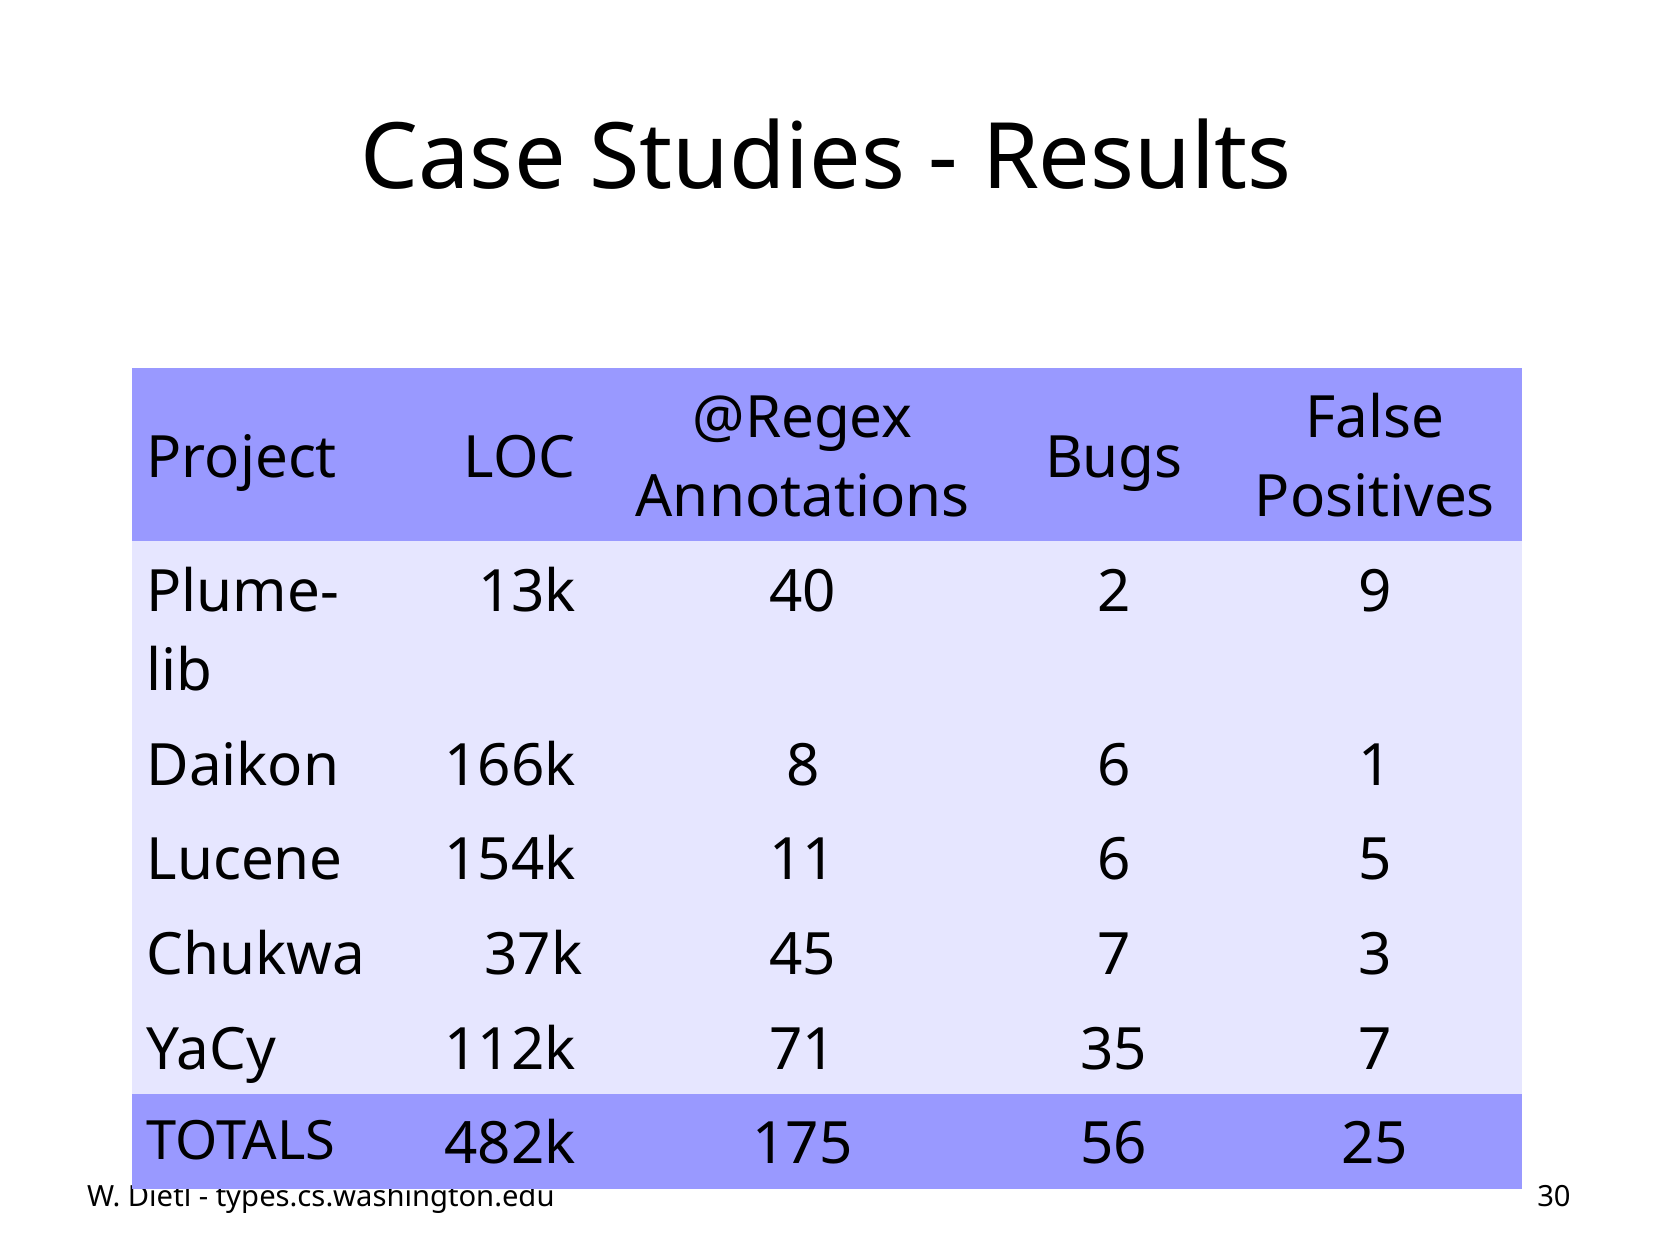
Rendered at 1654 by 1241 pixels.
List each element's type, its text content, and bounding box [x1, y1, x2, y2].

table_cell 175 [605, 1094, 1000, 1189]
table_cell YaCy [132, 999, 416, 1094]
table_cell 37k [416, 905, 605, 999]
table_cell 13k [416, 541, 605, 715]
table_cell 1 [1228, 715, 1522, 810]
table_cell 166k [416, 715, 605, 810]
table_cell 8 [605, 715, 1000, 810]
table_cell 6 [1000, 715, 1228, 810]
table_cell Plume-lib [132, 541, 416, 715]
table_cell 112k [416, 999, 605, 1094]
table_cell 3 [1228, 905, 1522, 999]
table_cell 6 [1000, 810, 1228, 905]
table_header @Regex Annotations [605, 368, 1000, 541]
table_cell 35 [1000, 999, 1228, 1094]
table_cell 40 [605, 541, 1000, 715]
table_cell 154k [416, 810, 605, 905]
table_cell 71 [605, 999, 1000, 1094]
table_cell 56 [1000, 1094, 1228, 1189]
table_cell Daikon [132, 715, 416, 810]
table_cell 2 [1000, 541, 1228, 715]
table_cell 482k [416, 1094, 605, 1189]
table_cell 25 [1228, 1094, 1522, 1189]
table_cell 7 [1228, 999, 1522, 1094]
table_cell 11 [605, 810, 1000, 905]
table_cell 5 [1228, 810, 1522, 905]
table_header Project [132, 368, 416, 541]
table_cell 7 [1000, 905, 1228, 999]
table_cell Lucene [132, 810, 416, 905]
table_header False Positives [1228, 368, 1522, 541]
table_cell 9 [1228, 541, 1522, 715]
table_cell TOTALS [132, 1094, 416, 1189]
table_header LOC [416, 368, 605, 541]
title Case Studies - Results [82, 49, 1571, 257]
table_cell Chukwa [132, 905, 416, 999]
table_header Bugs [1000, 368, 1228, 541]
table_cell 45 [605, 905, 1000, 999]
